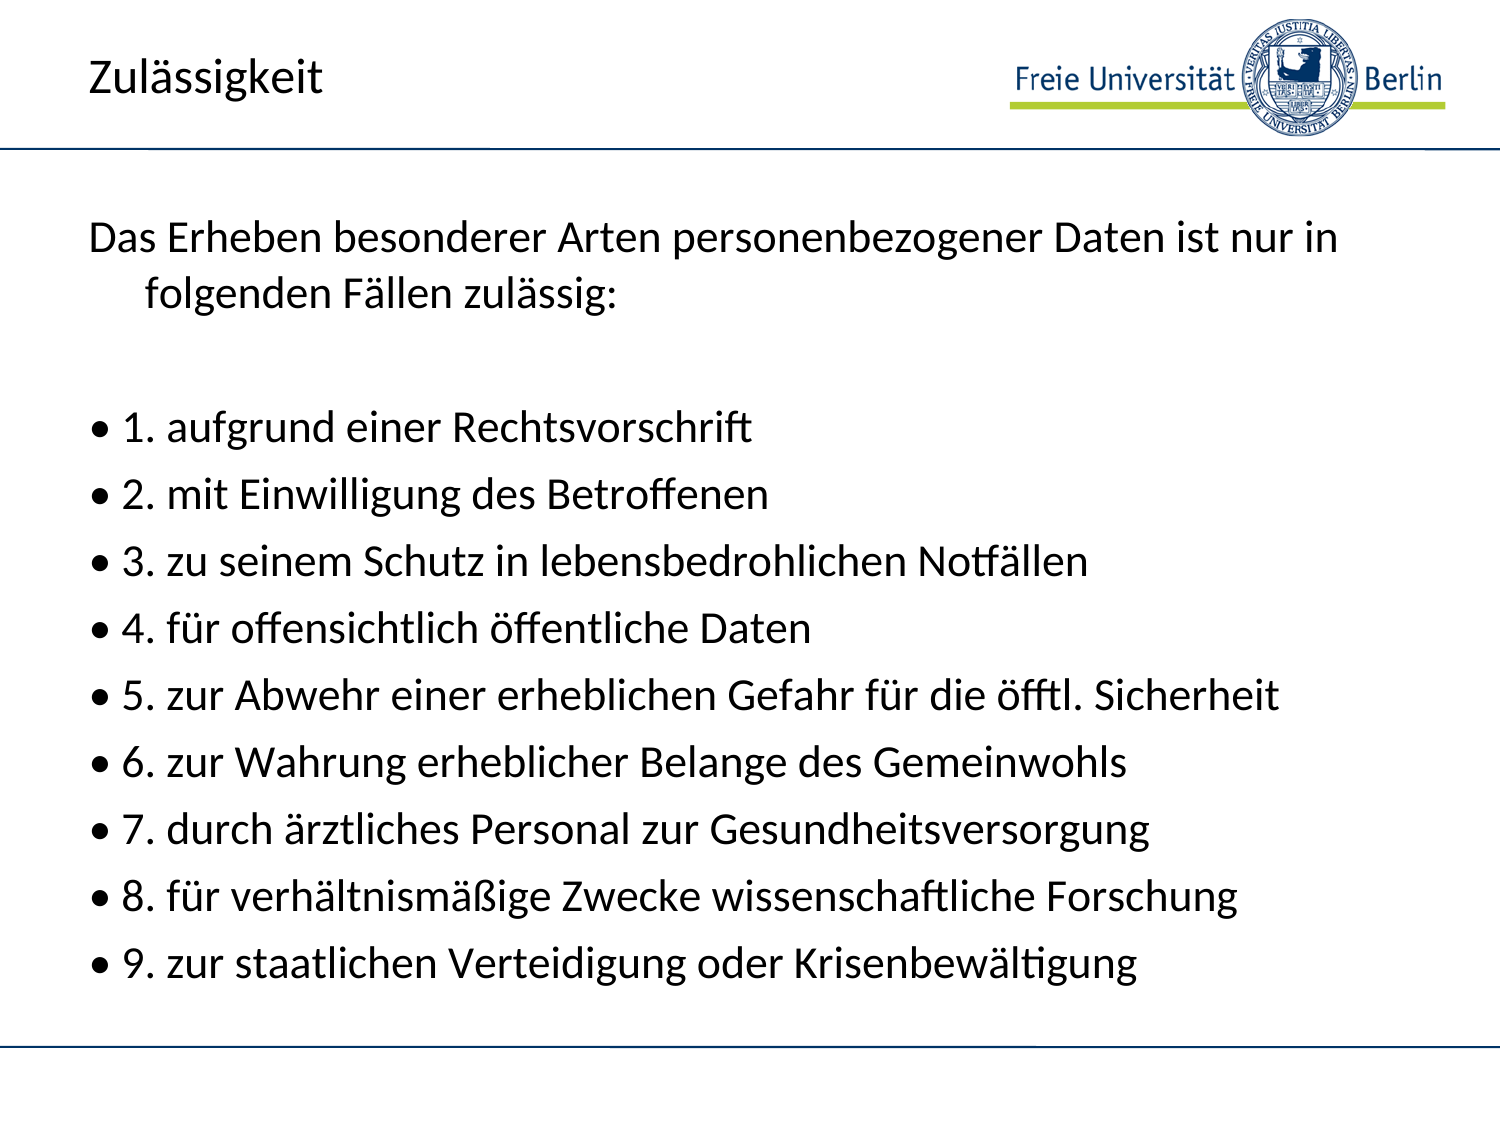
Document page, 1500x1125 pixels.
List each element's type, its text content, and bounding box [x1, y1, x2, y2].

list Das Erheben besonderer Arten personenbezogener Daten ist nur in folgenden Fällen zulässig: • 1. aufgrund einer Rechtsvorschrift • 2. mit Einwilligung des Betroffenen • 3. zu seinem Schutz in lebensbedrohlichen Notfällen • 4. für offensichtlich öffentliche Daten • 5. zur Abwehr einer erheblichen Gefahr für die öfftl. Sicherheit • 6. zur Wahrung erheblicher Belange des Gemeinwohls • 7. durch ärztliches Personal zur Gesundheitsversorgung • 8. für verhältnismäßige Zwecke wissenschaftliche Forschung • 9. zur staatlichen Verteidigung oder Krisenbewältigung [88, 206, 1417, 1033]
picture [1009, 19, 1446, 137]
title Zulässigkeit [88, 12, 974, 135]
